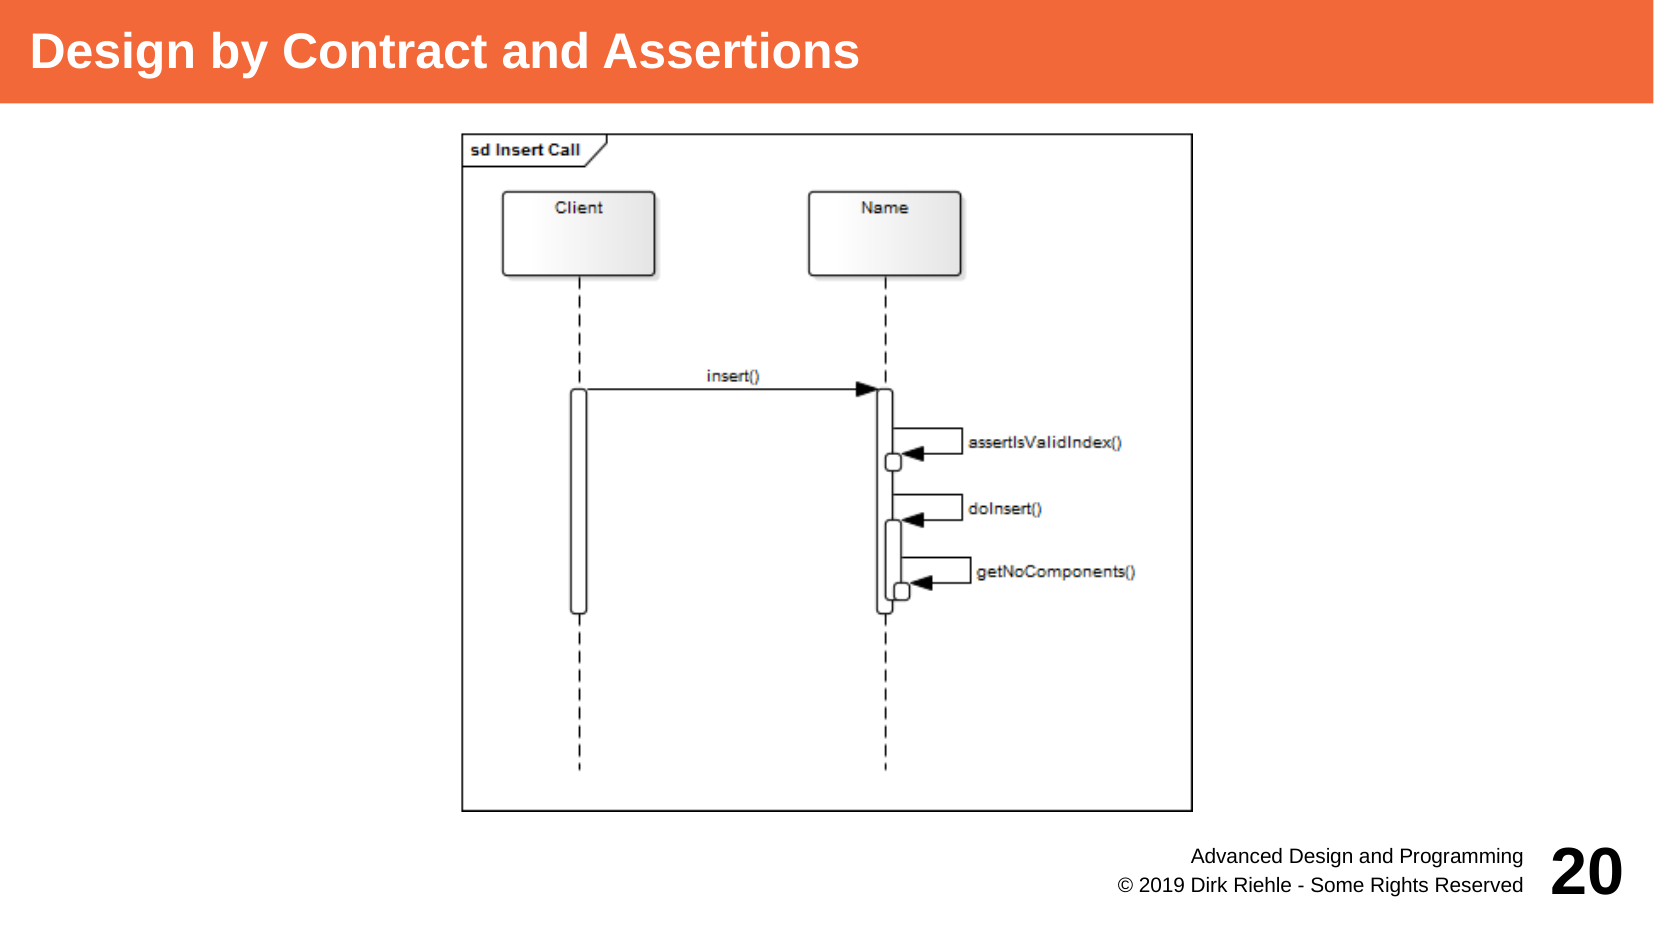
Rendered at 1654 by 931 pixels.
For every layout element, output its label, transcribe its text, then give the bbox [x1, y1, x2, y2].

picture [460, 132, 1193, 813]
title Design by Contract and Assertions [0, 0, 1654, 104]
